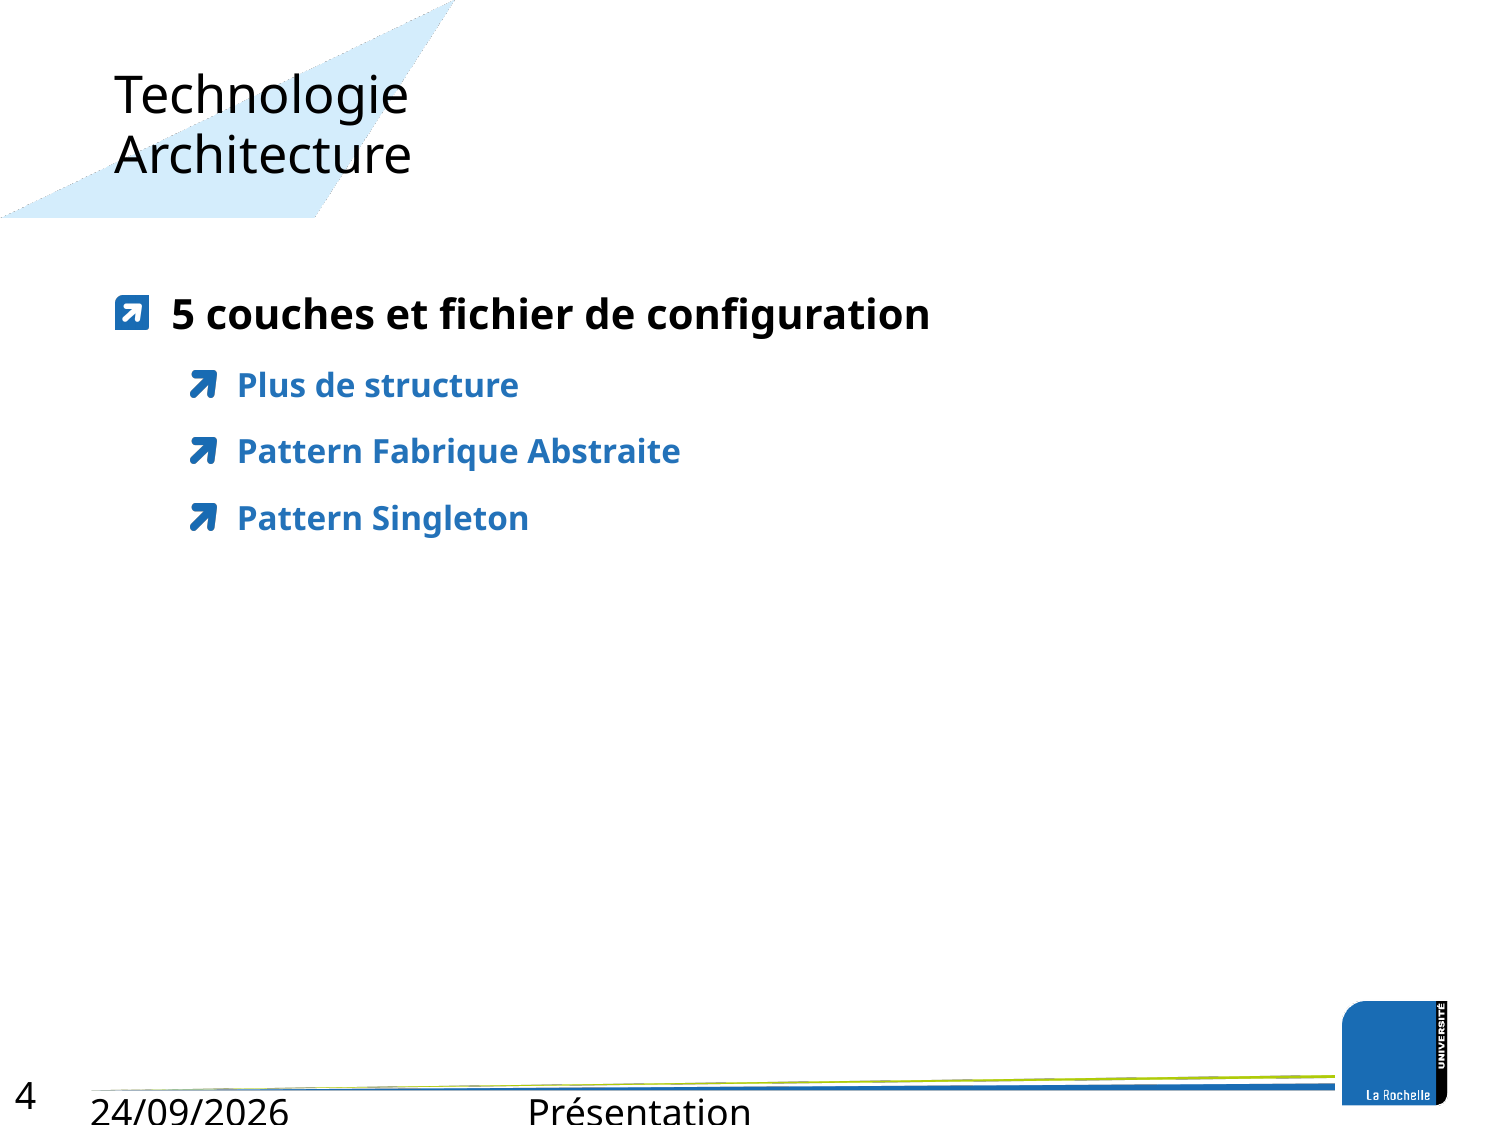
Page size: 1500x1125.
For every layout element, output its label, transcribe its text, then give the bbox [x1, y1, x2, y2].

footer Présentation [512, 1081, 988, 1125]
picture [0, 999, 1483, 1106]
slide_number <number> [0, 1064, 113, 1125]
subtitle Architecture [100, 113, 1424, 197]
title Technologie [100, 54, 1424, 113]
slide_number 06/11/2015 [113, 1081, 425, 1125]
list 5 couches et fichier de configuration Plus de structure Pattern Fabrique Abstraite Pattern Singleton [100, 255, 1424, 858]
picture [0, 0, 455, 218]
